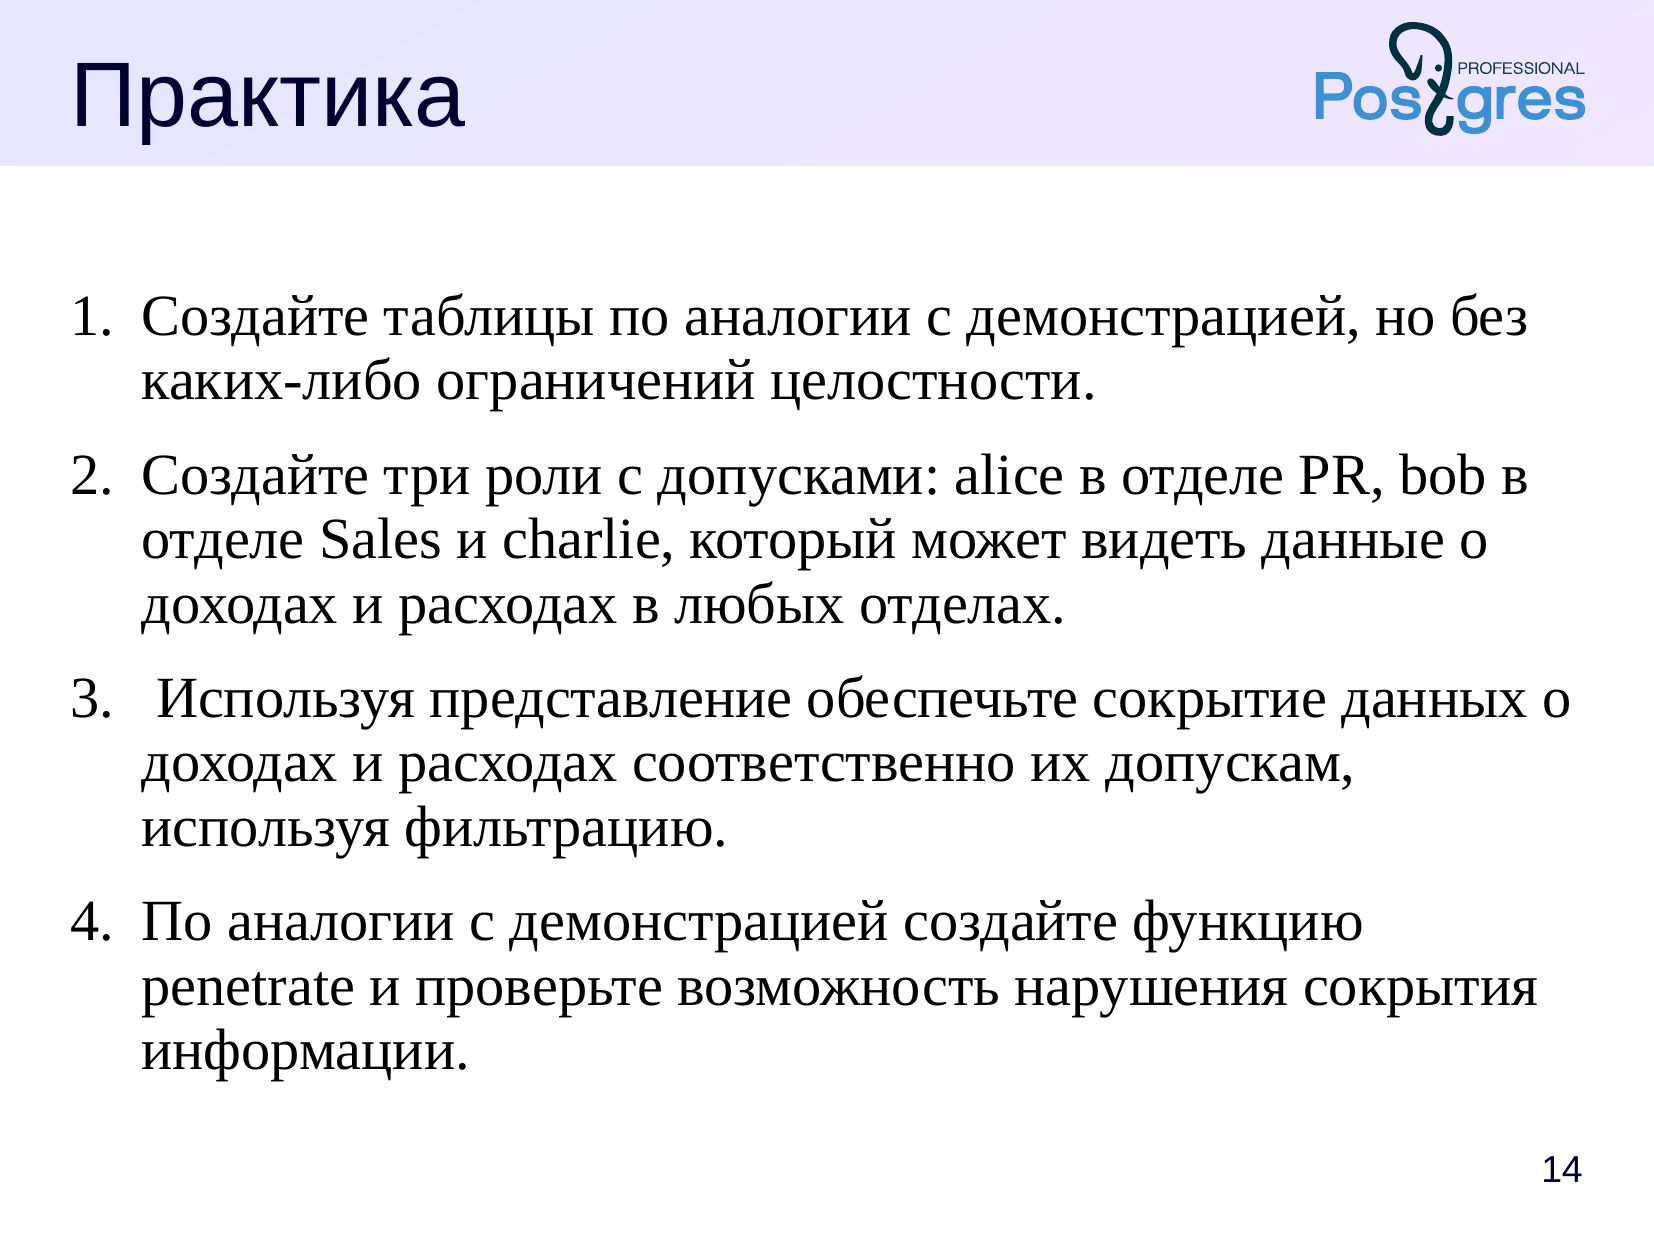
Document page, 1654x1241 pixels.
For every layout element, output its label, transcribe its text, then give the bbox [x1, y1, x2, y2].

list Создайте таблицы по аналогии с демонстрацией, но без каких-либо ограничений целостности. Создайте три роли с допусками: alice в отделе PR, bob в отделе Sales и charlie, который может видеть данные о доходах и расходах в любых отделах. Используя представление обеспечьте сокрытие данных о доходах и расходах соответственно их допускам, используя фильтрацию. По аналогии с демонстрацией создайте функцию penetrate и проверьте возможность нарушения сокрытия информации. [70, 283, 1583, 1134]
title Практика [70, 43, 1241, 147]
